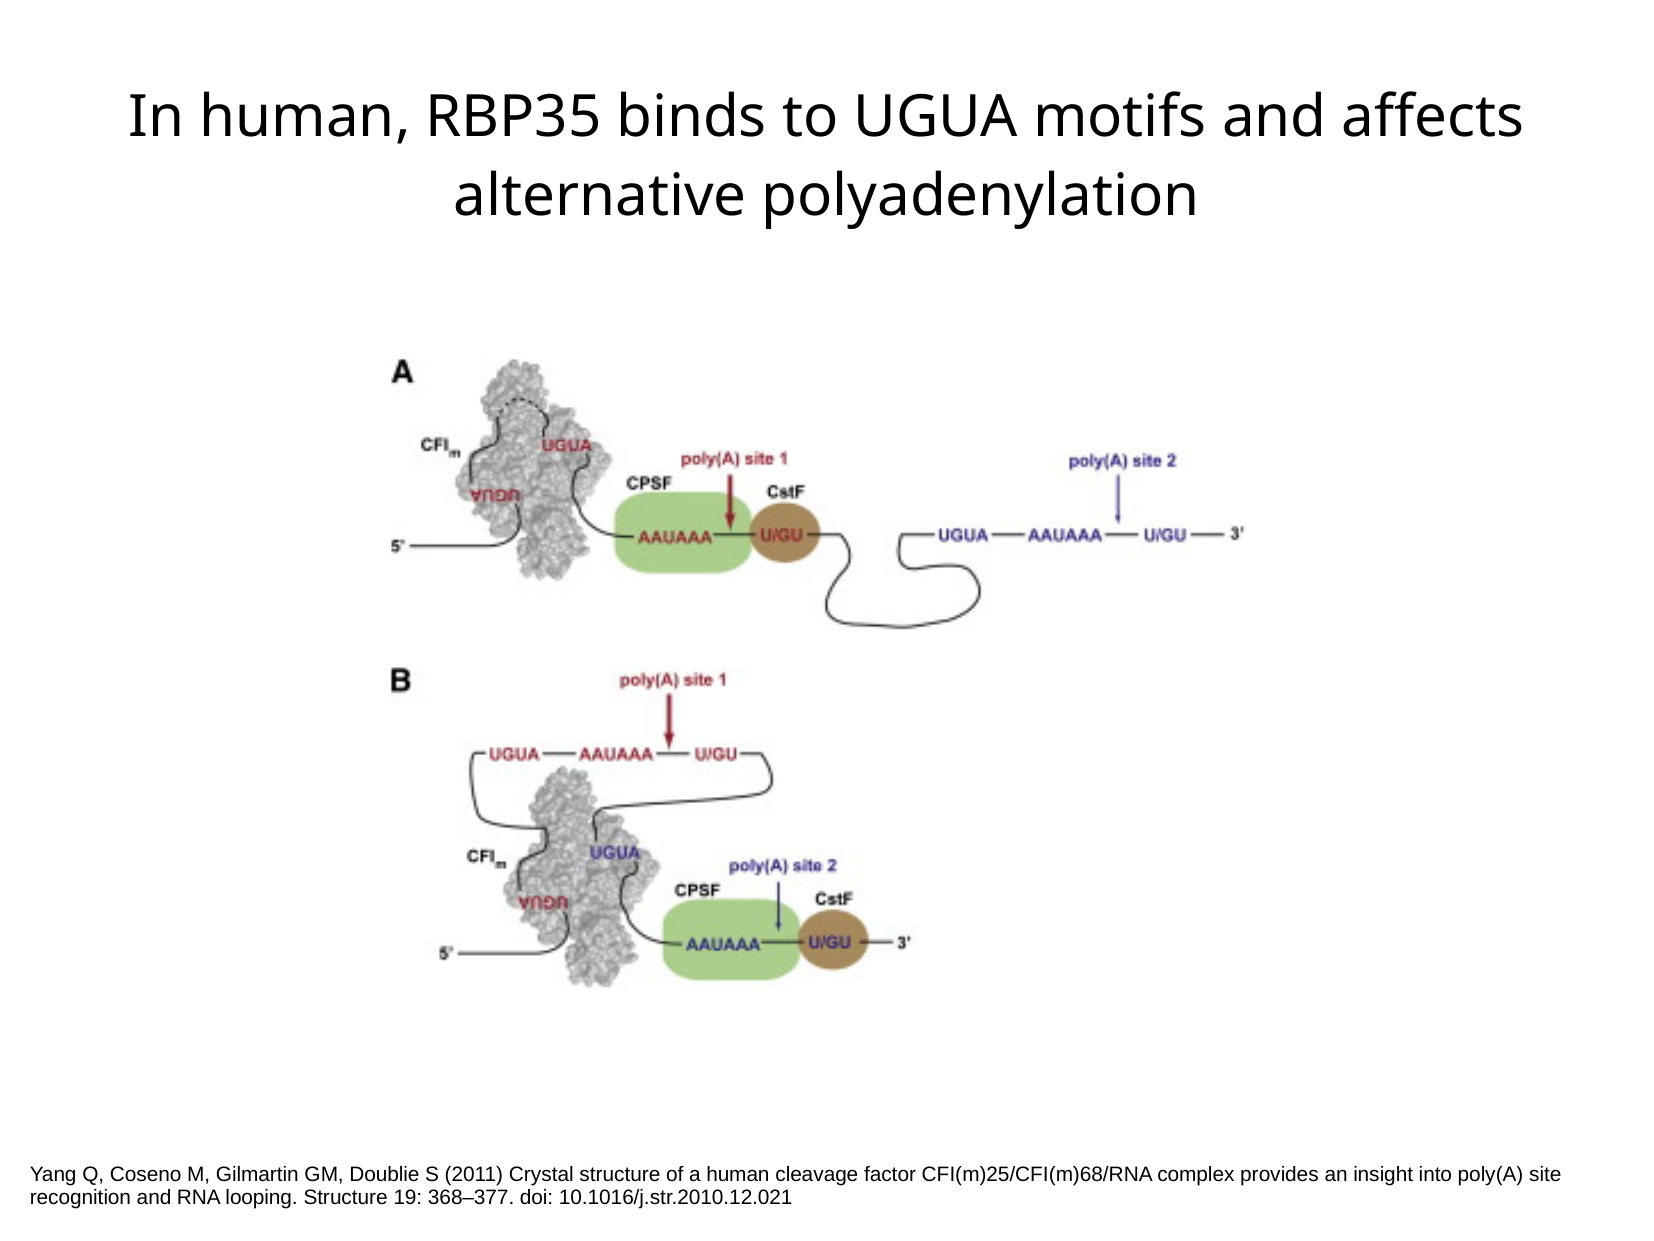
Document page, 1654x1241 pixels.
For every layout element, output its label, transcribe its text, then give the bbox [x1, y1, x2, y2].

title In human, RBP35 binds to UGUA motifs and affects alternative polyadenylation [82, 49, 1571, 257]
text_box Yang Q, Coseno M, Gilmartin GM, Doublie S (2011) Crystal structure of a human cleavage factor CFI(m)25/CFI(m)68/RNA complex provides an insight into poly(A) site recognition and RNA looping. Structure 19: 368–377. doi: 10.1016/j.str.2010.12.021 [15, 1155, 1636, 1217]
picture [390, 358, 1246, 991]
